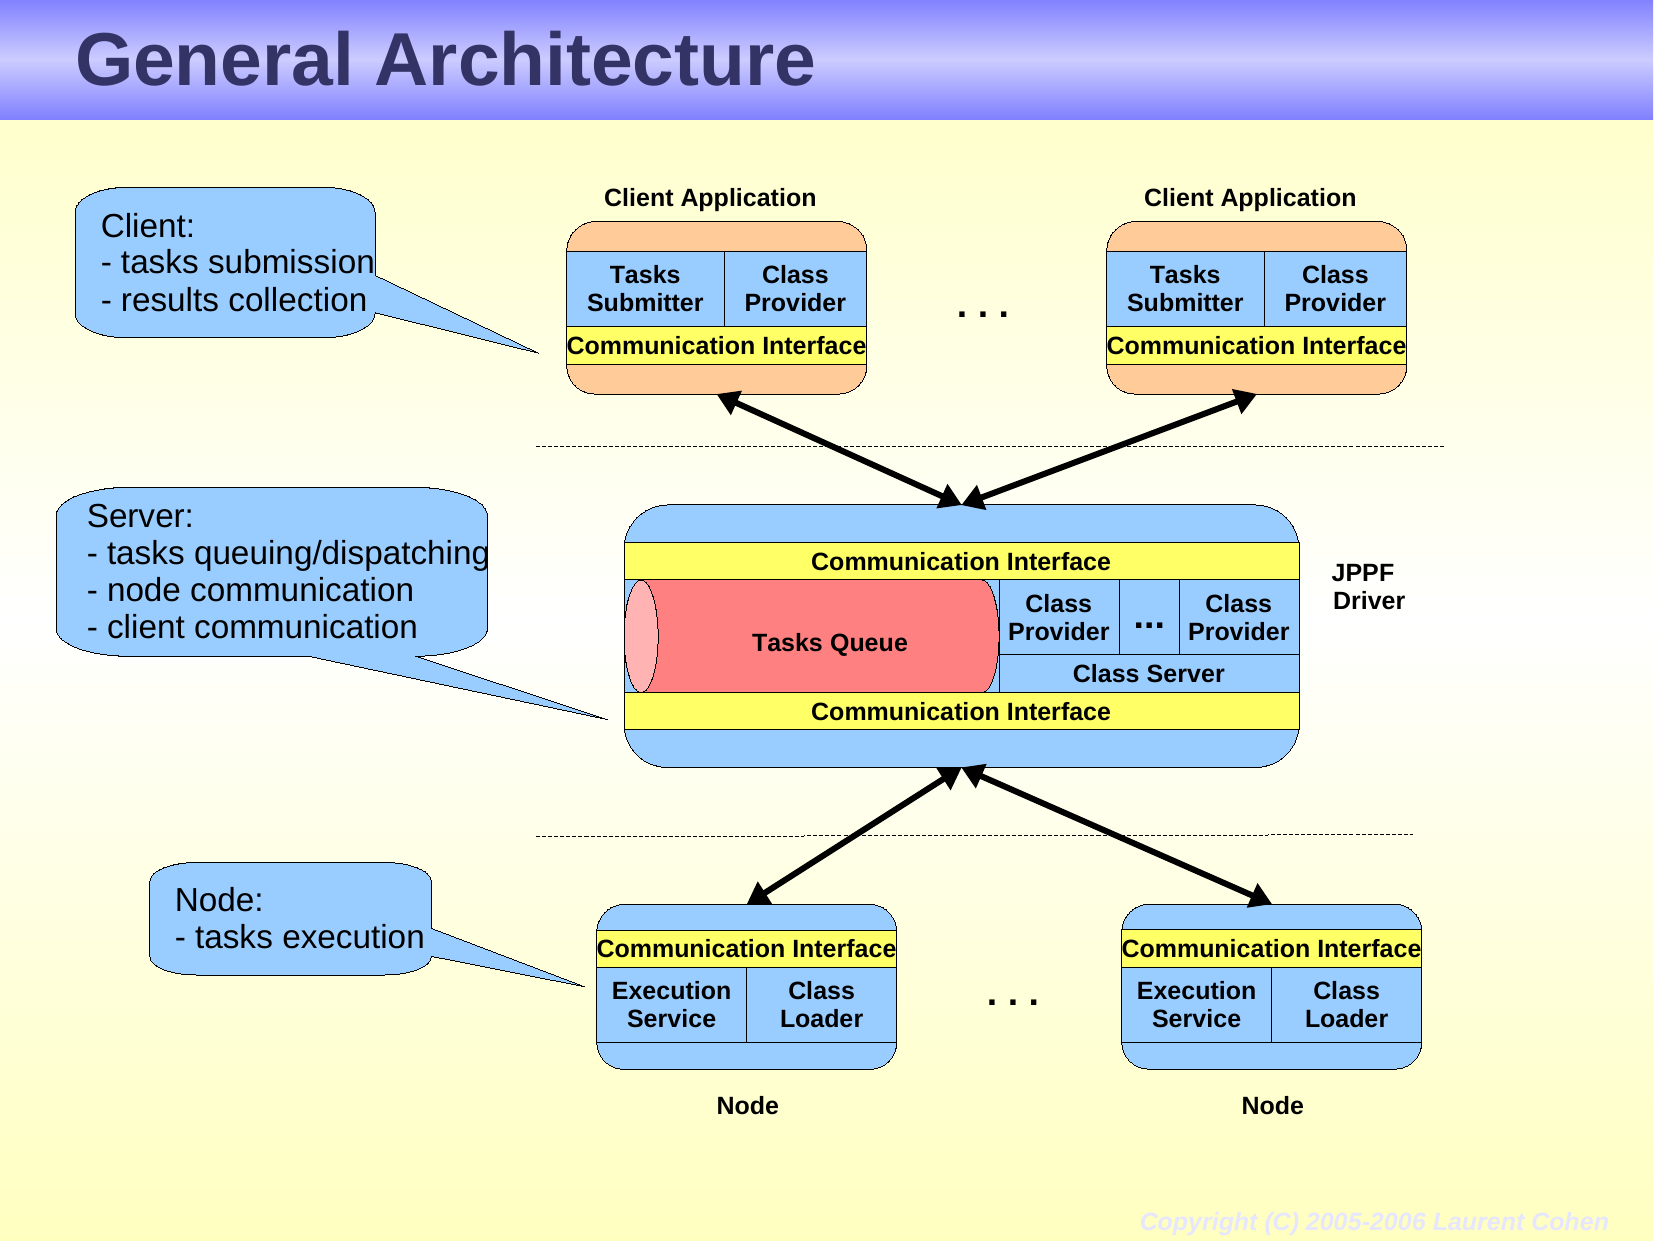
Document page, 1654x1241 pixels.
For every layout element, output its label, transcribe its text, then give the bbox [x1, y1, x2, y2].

text_box JPPF Driver [1316, 551, 1422, 624]
text_box Class Provider [1264, 251, 1407, 326]
text_box Execution Service [1121, 968, 1271, 1043]
text_box Class Provider [724, 251, 867, 326]
text_box Communication Interface [624, 542, 1300, 580]
title General Architecture [0, 0, 1653, 120]
text_box [596, 1043, 897, 1070]
text_box [1120, 580, 1179, 587]
text_box [624, 730, 1299, 768]
text_box Class Provider [999, 579, 1120, 655]
text_box [1121, 1043, 1422, 1070]
text_box Node [1226, 1084, 1325, 1129]
text_box Client: - tasks submission - results collection [75, 187, 539, 354]
text_box Execution Service [596, 968, 746, 1043]
text_box [624, 504, 1299, 542]
text_box . . . [934, 276, 1032, 335]
text_box [1120, 648, 1179, 654]
text_box Node [701, 1084, 800, 1130]
text_box Tasks Submitter [566, 251, 724, 326]
text_box Tasks Queue [736, 620, 925, 680]
text_box Communication Interface [1121, 929, 1422, 968]
text_box Class Loader [746, 968, 897, 1043]
text_box Client Application [589, 176, 837, 222]
text_box Class Provider [1179, 579, 1300, 655]
text_box Communication Interface [624, 692, 1300, 730]
text_box [624, 580, 637, 617]
text_box [596, 904, 897, 930]
text_box [566, 365, 867, 395]
text_box Node: - tasks execution [149, 862, 585, 987]
text_box Communication Interface [596, 930, 897, 968]
text_box Communication Interface [1106, 326, 1407, 365]
text_box . . . [964, 964, 1062, 1023]
text_box Class Server [999, 654, 1300, 693]
text_box [624, 655, 637, 692]
text_box Client Application [1129, 176, 1377, 222]
text_box Tasks Submitter [1106, 251, 1264, 326]
text_box [645, 580, 999, 692]
text_box Class Loader [1271, 968, 1422, 1043]
text_box [1106, 221, 1407, 251]
text_box Server: - tasks queuing/dispatching - node communication - client communication [56, 487, 608, 720]
text_box [566, 221, 867, 251]
text_box ... [1119, 587, 1187, 648]
text_box Communication Interface [566, 326, 867, 365]
text_box [1121, 904, 1422, 929]
text_box [1106, 365, 1407, 395]
